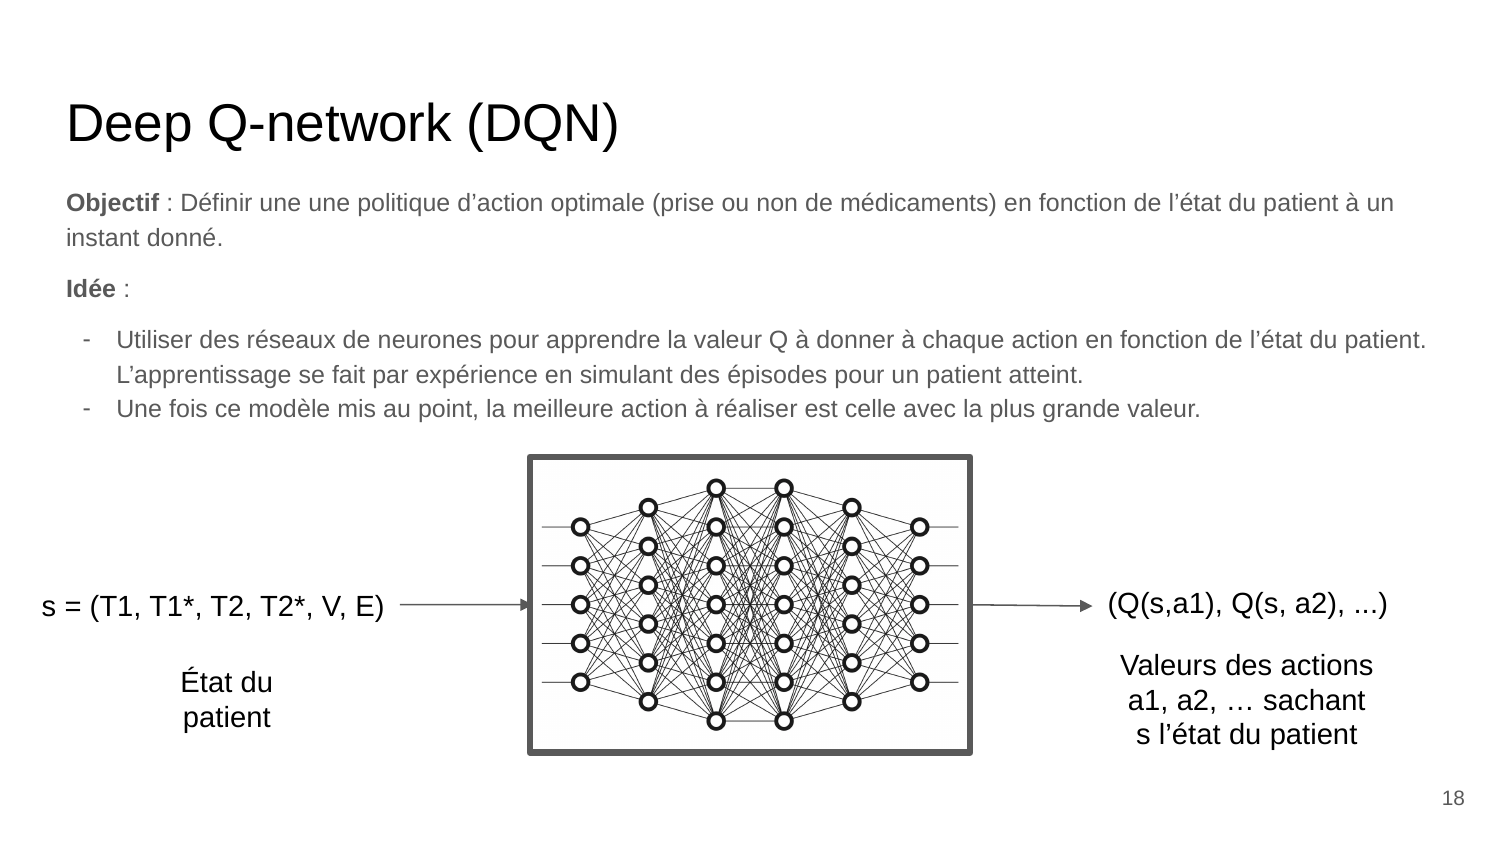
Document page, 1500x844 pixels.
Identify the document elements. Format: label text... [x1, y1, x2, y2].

text_box Valeurs des actions a1, a2, … sachant s l’état du patient [1104, 630, 1390, 766]
picture [532, 459, 968, 750]
text_box État du patient [152, 648, 302, 749]
title Deep Q-network (DQN) [51, 72, 1449, 166]
list Objectif : Définir une une politique d’action optimale (prise ou non de médicaments) en fonction de l’état du patient à un instant donné. Idée : Utiliser des réseaux de neurones pour apprendre la valeur Q à donner à chaque action en fonction de l’état du patient. L’apprentissage se fait par expérience en simulant des épisodes pour un patient atteint. Une fois ce modèle mis au point, la meilleure action à réaliser est celle avec la plus grande valeur. [51, 166, 1449, 441]
slide_number <number> [1389, 764, 1480, 830]
text_box s = (T1, T1*, T2, T2*, V, E) [26, 571, 428, 637]
text_box (Q(s,a1), Q(s, a2), ...) [1092, 569, 1494, 635]
